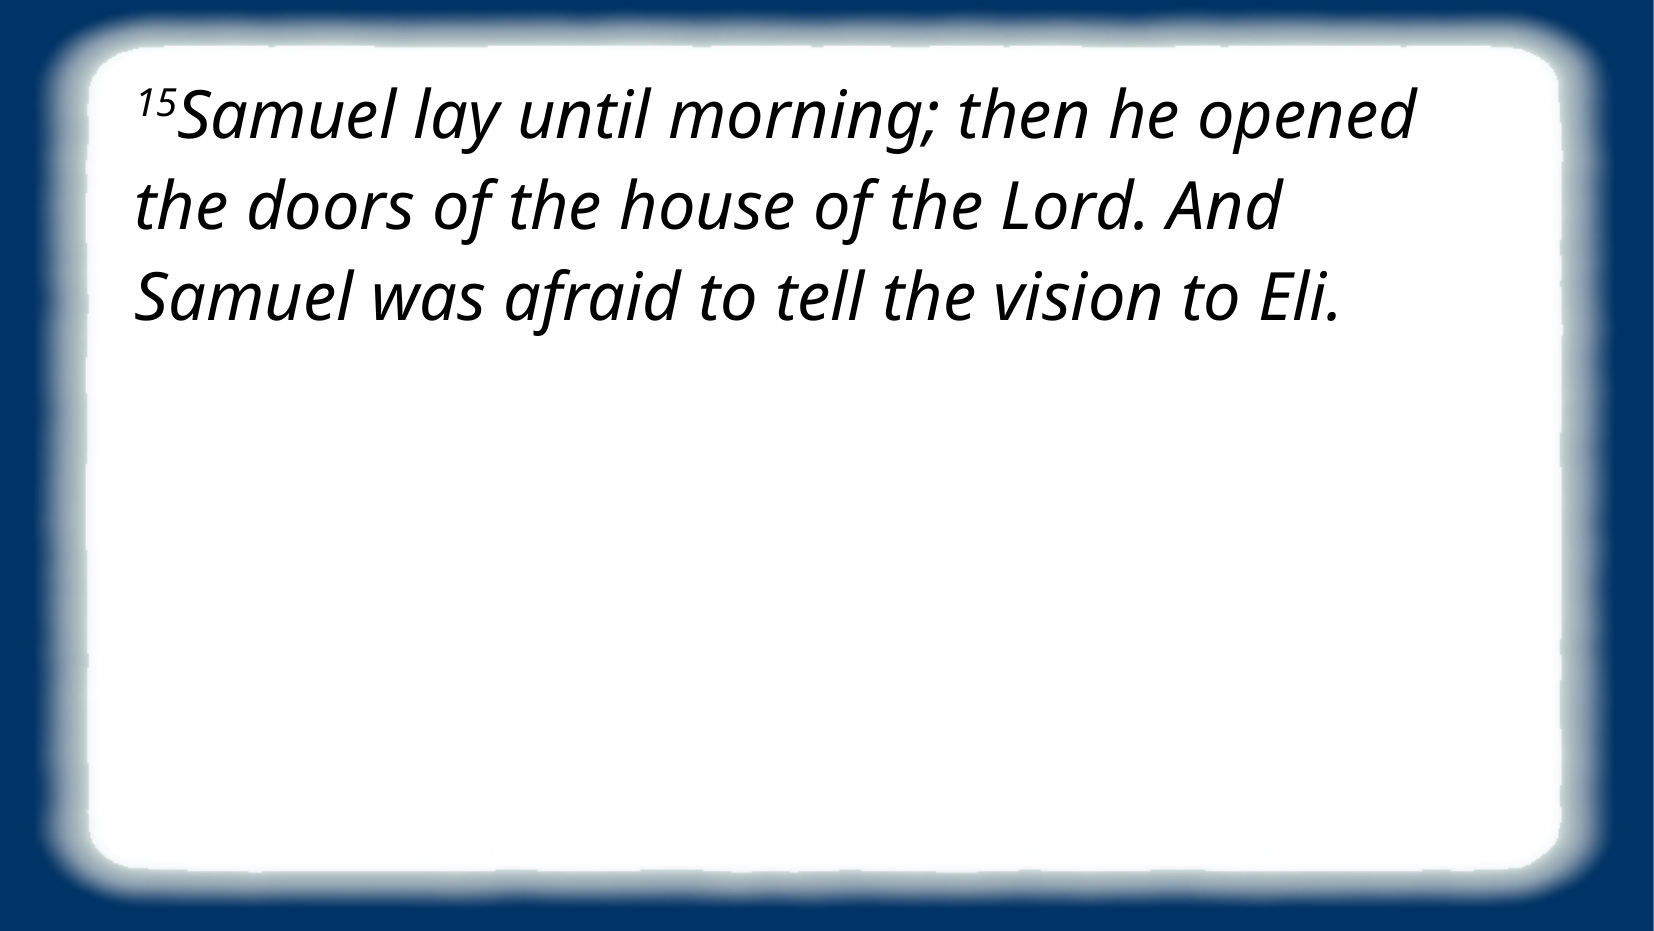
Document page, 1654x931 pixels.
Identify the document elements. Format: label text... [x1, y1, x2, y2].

text_box 15Samuel lay until morning; then he opened the doors of the house of the Lord. And Samuel was afraid to tell the vision to Eli. [120, 60, 1531, 342]
picture [0, 0, 1654, 931]
